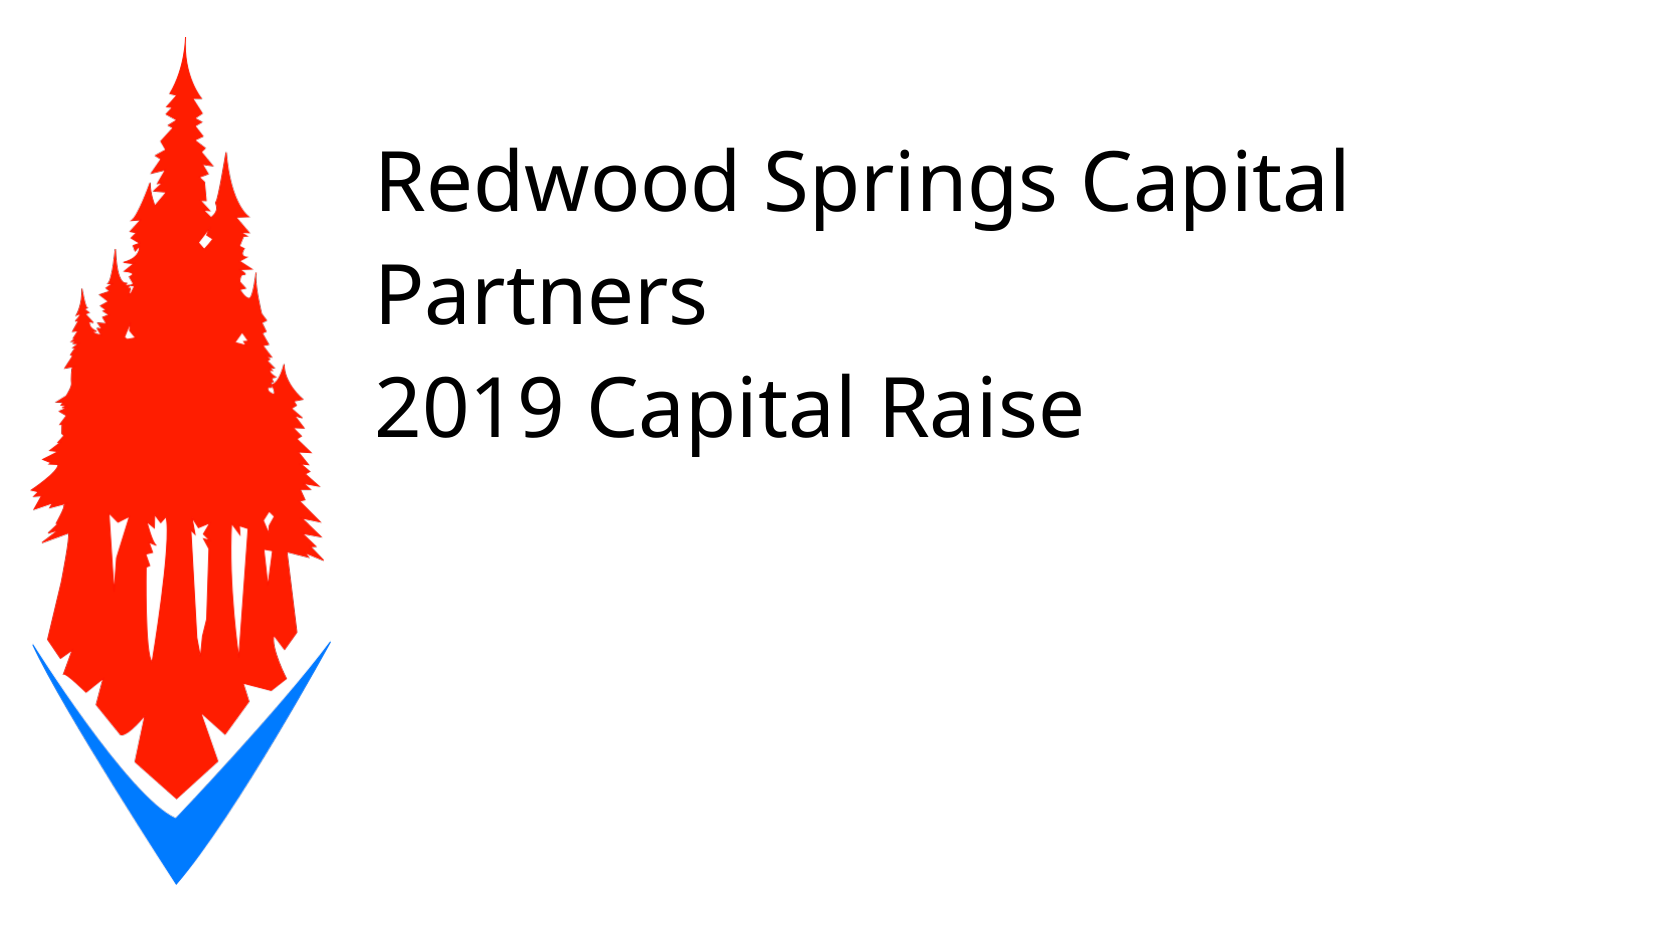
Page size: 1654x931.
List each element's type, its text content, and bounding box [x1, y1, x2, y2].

text_box Redwood Springs Capital Partners 2019 Capital Raise [360, 114, 1396, 411]
picture [30, 37, 331, 886]
